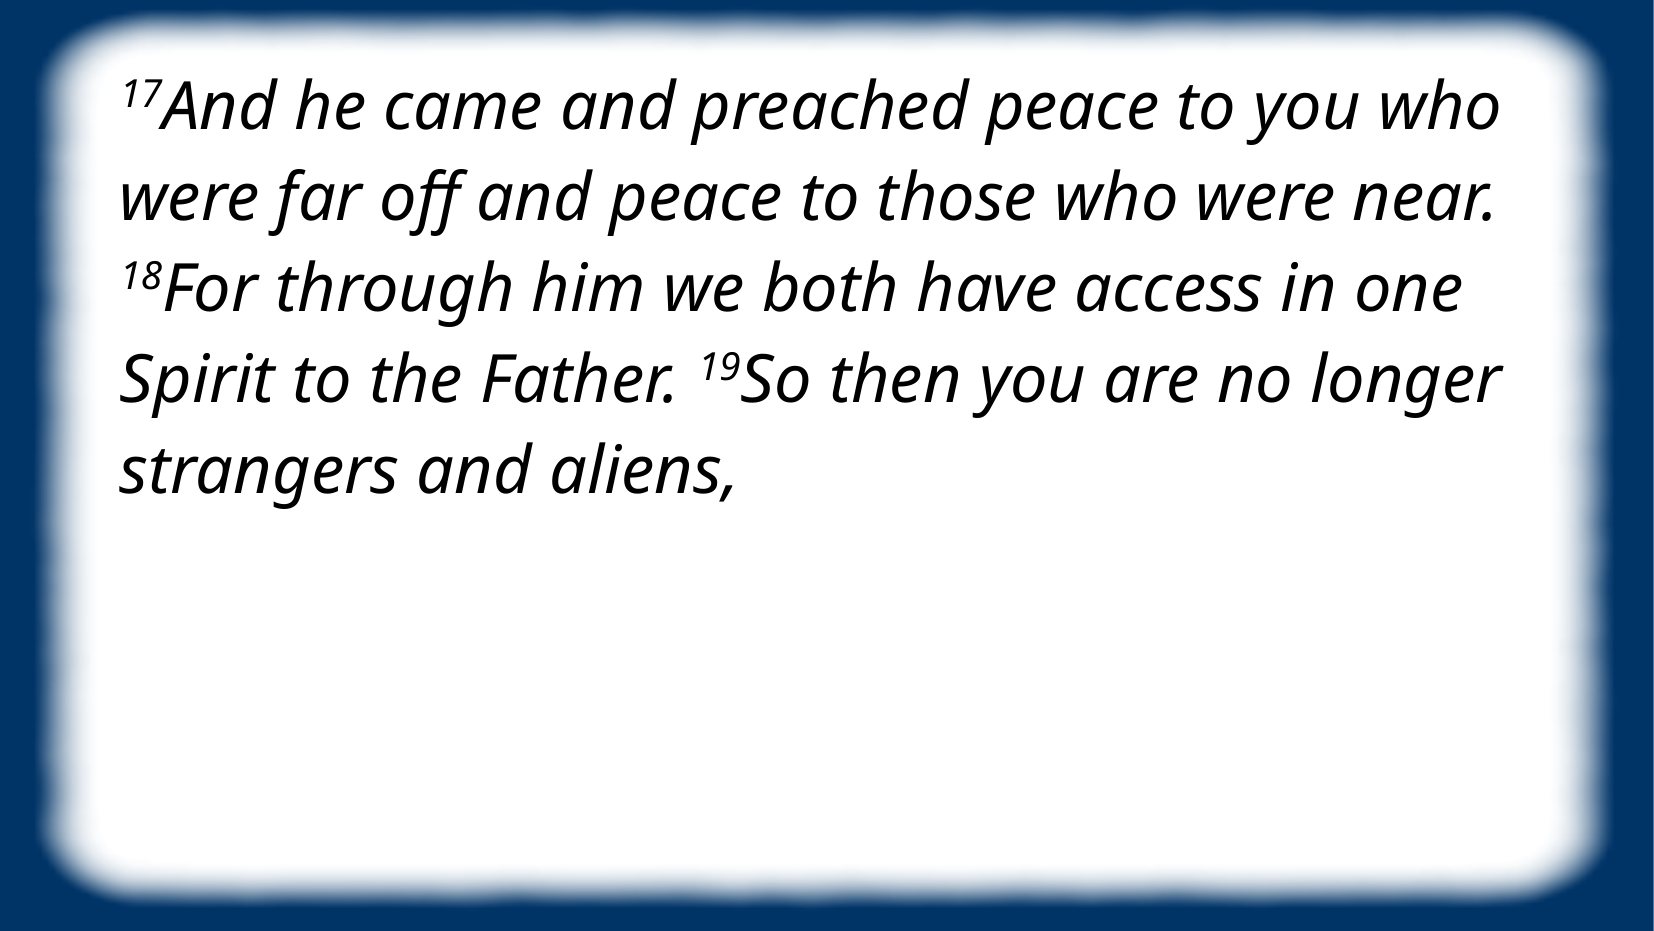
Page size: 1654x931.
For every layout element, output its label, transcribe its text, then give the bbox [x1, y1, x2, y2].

picture [0, 0, 1654, 931]
text_box 17And he came and preached peace to you who were far off and peace to those who were near. 18For through him we both have access in one Spirit to the Father. 19So then you are no longer strangers and aliens, [105, 51, 1546, 511]
